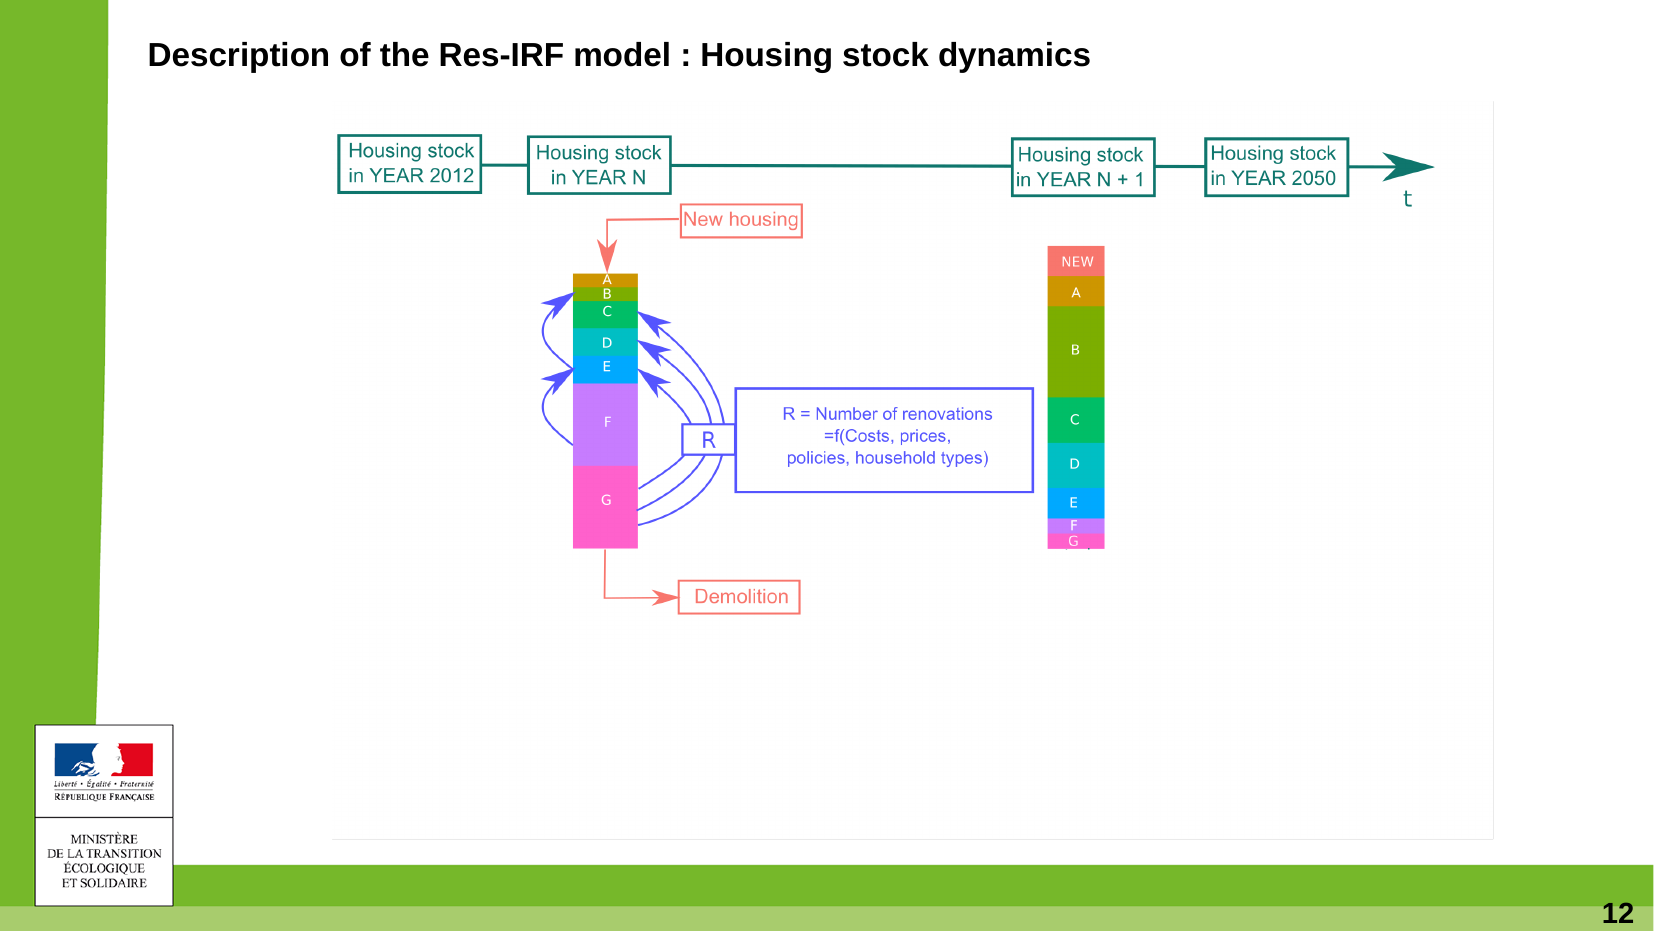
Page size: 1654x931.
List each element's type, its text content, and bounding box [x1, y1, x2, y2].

text_box Description of the Res-IRF model : Housing stock dynamics [147, 17, 1450, 94]
picture [0, 0, 1654, 931]
